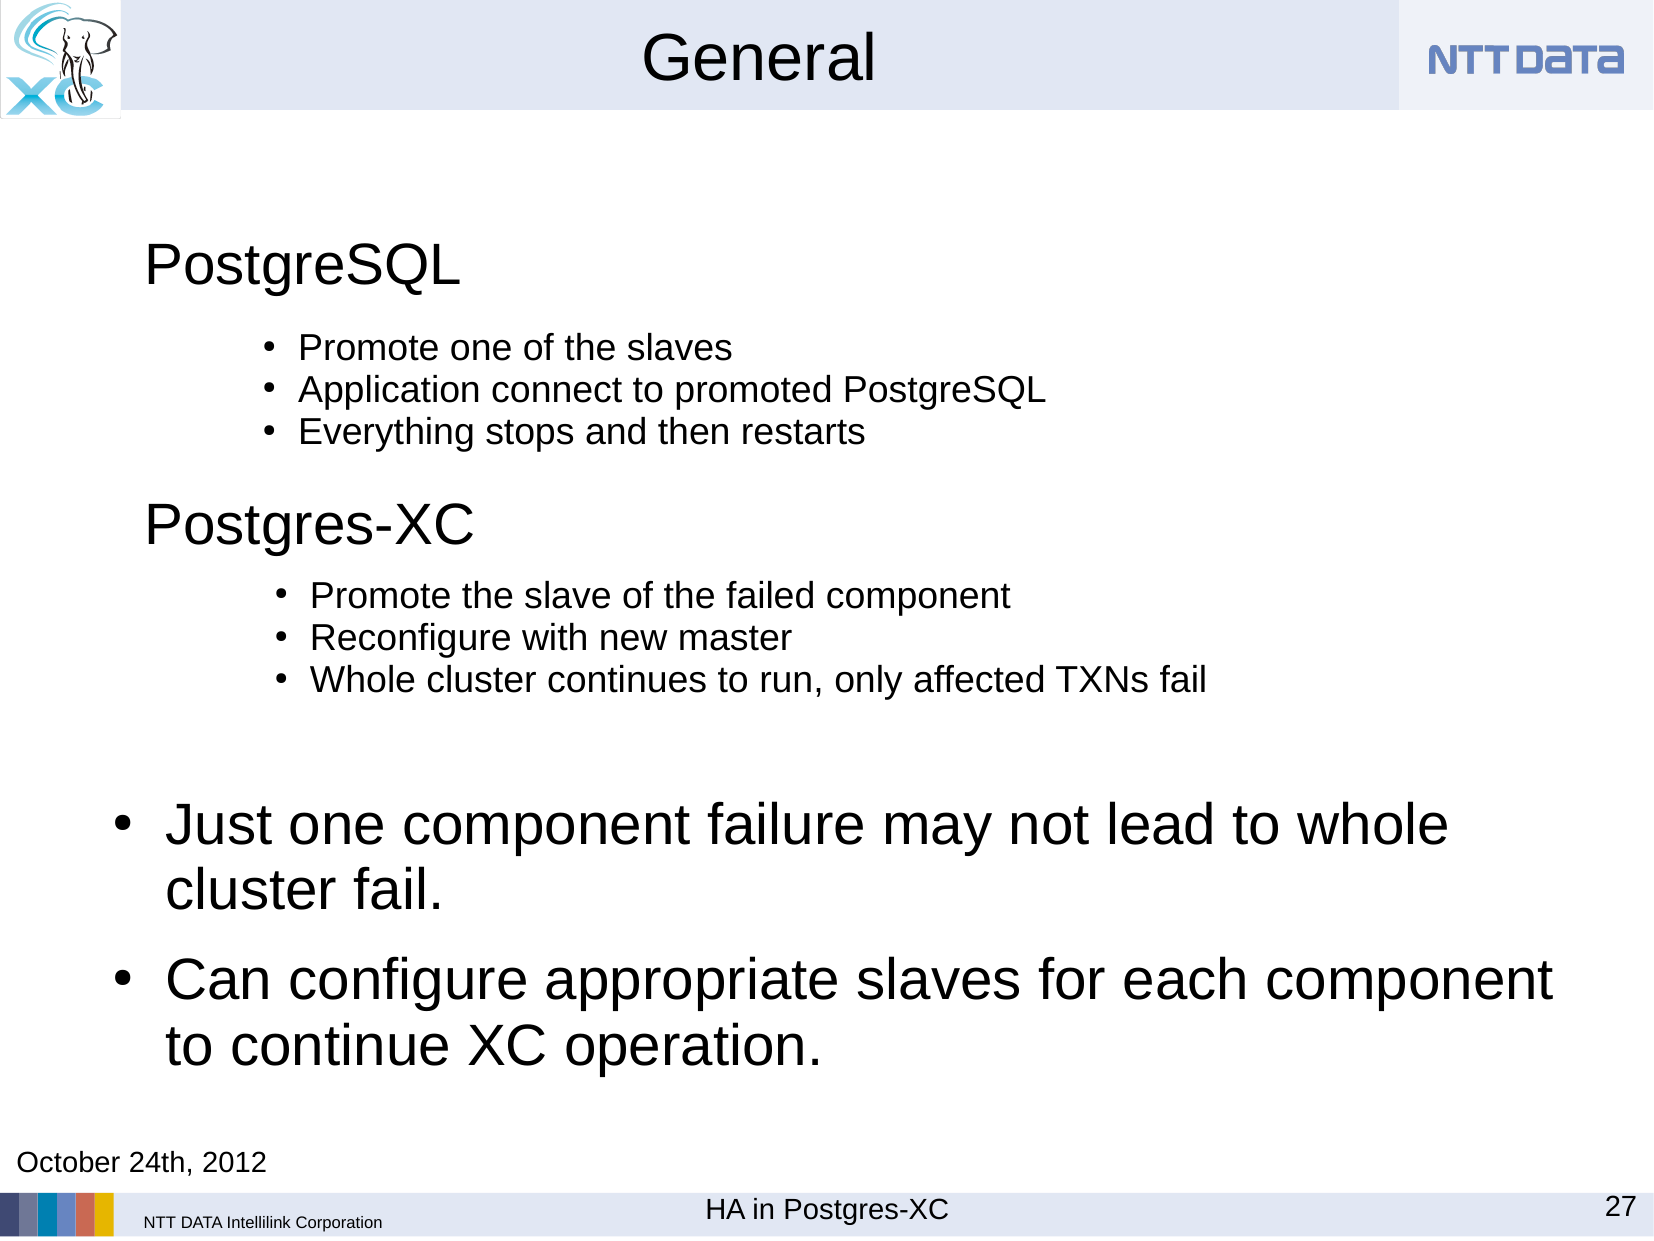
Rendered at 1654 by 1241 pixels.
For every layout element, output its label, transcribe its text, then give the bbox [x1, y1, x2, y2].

list Just one component failure may not lead to whole cluster fail. Can configure appropriate slaves for each component to continue XC operation. [94, 791, 1583, 1134]
text_box Promote the slave of the failed component Reconfigure with new master Whole cluster continues to run, only affected TXNs fail [259, 566, 1512, 708]
picture [1429, 45, 1624, 74]
text_box PostgreSQL Postgres-XC [129, 224, 556, 545]
text_box Promote one of the slaves Application connect to promoted PostgreSQL Everything stops and then restarts [248, 318, 1501, 460]
title General [120, 3, 1399, 110]
picture [0, 0, 121, 119]
